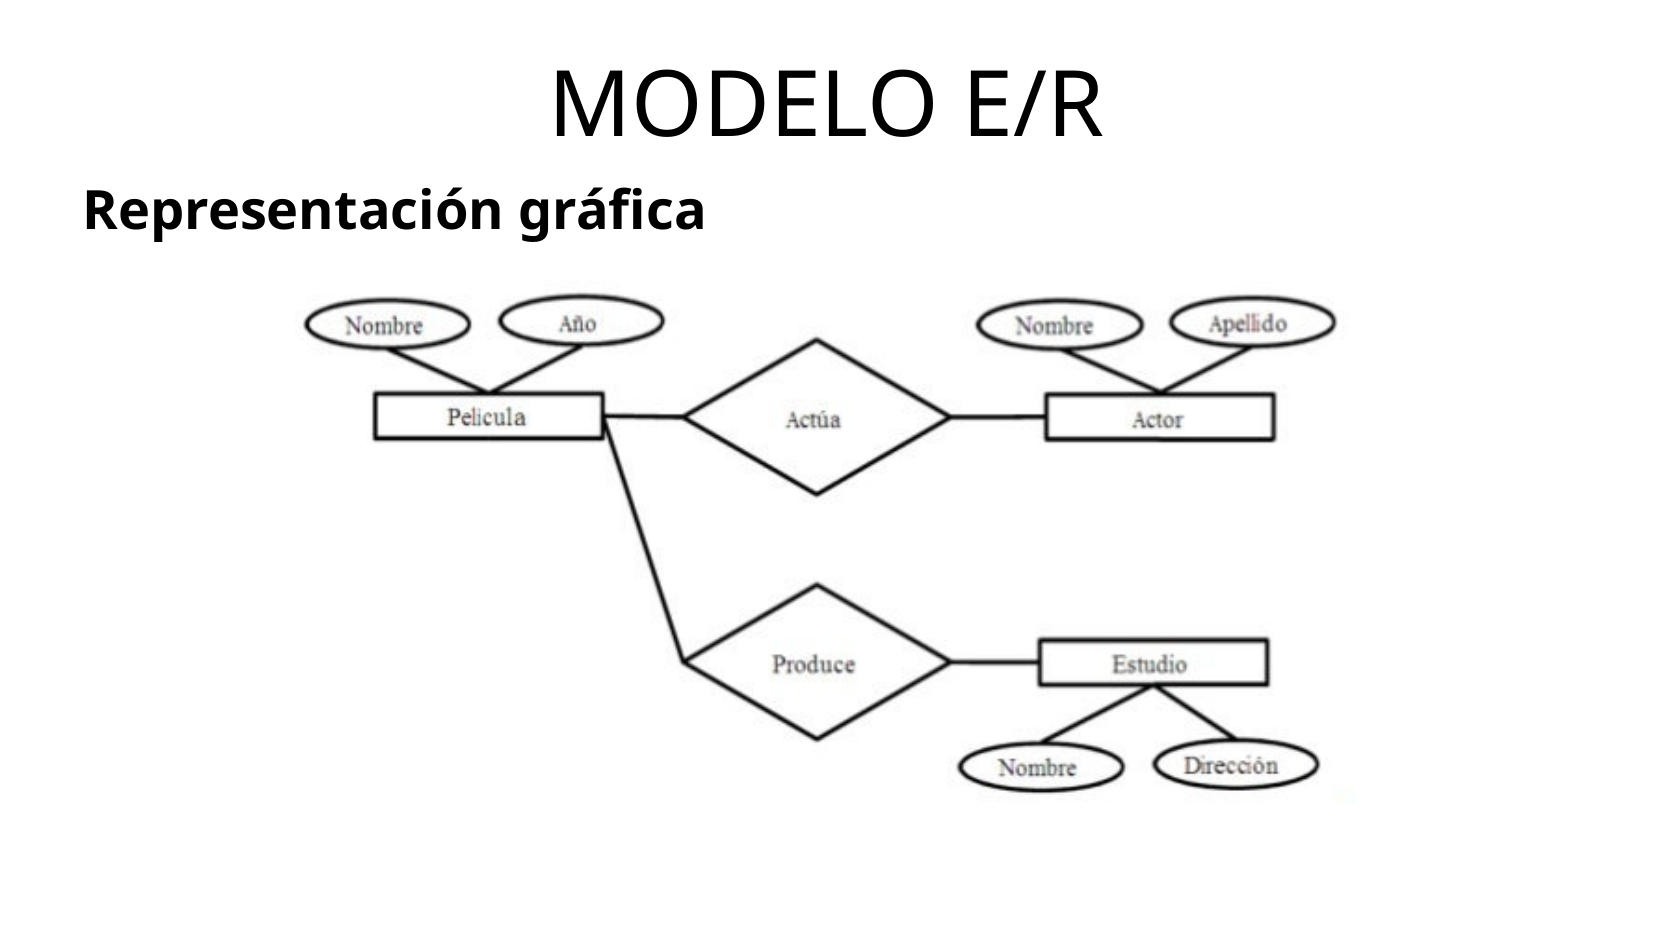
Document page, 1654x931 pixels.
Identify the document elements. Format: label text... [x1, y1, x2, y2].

list Representación gráfica [82, 171, 1571, 869]
picture [295, 260, 1356, 804]
title MODELO E/R [82, 42, 1571, 160]
